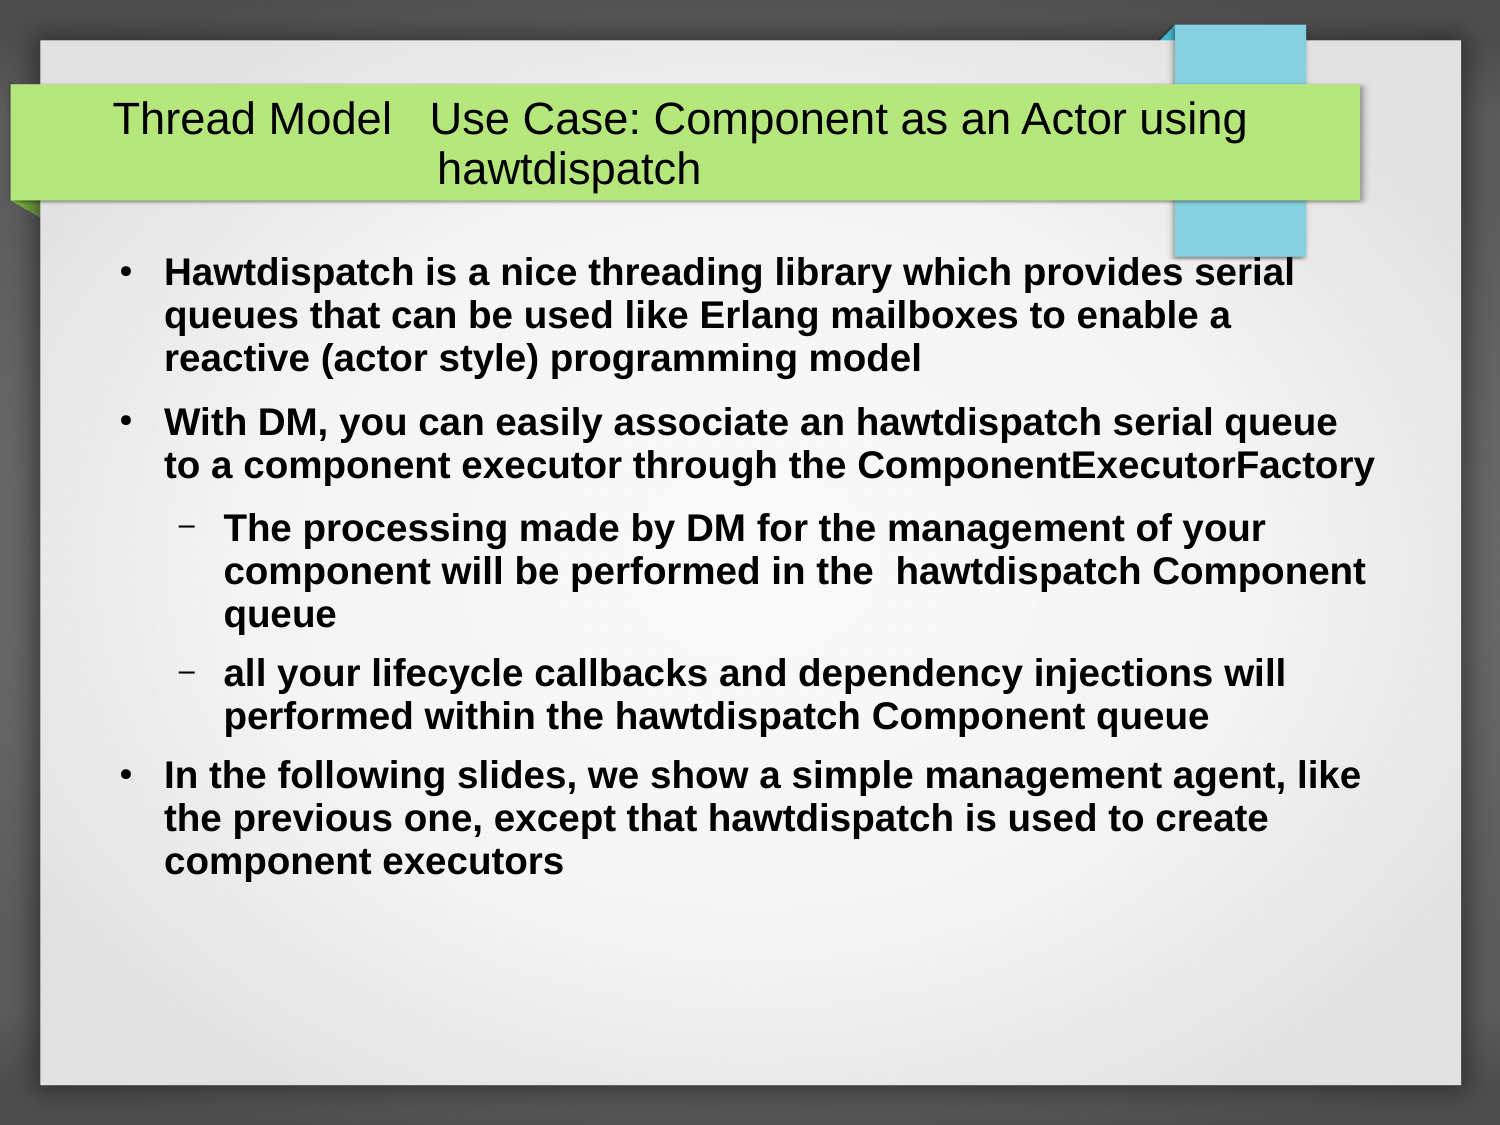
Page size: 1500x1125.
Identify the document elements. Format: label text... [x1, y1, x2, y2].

list Hawtdispatch is a nice threading library which provides serial queues that can be used like Erlang mailboxes to enable a reactive (actor style) programming model With DM, you can easily associate an hawtdispatch serial queue to a component executor through the ComponentExecutorFactory The processing made by DM for the management of your component will be performed in the hawtdispatch Component queue all your lifecycle callbacks and dependency injections will performed within the hawtdispatch Component queue In the following slides, we show a simple management agent, like the previous one, except that hawtdispatch is used to create component executors [104, 251, 1380, 919]
picture [0, 0, 1500, 1125]
title Thread Model Use Case: Component as an Actor using hawtdispatch [112, 57, 1388, 230]
